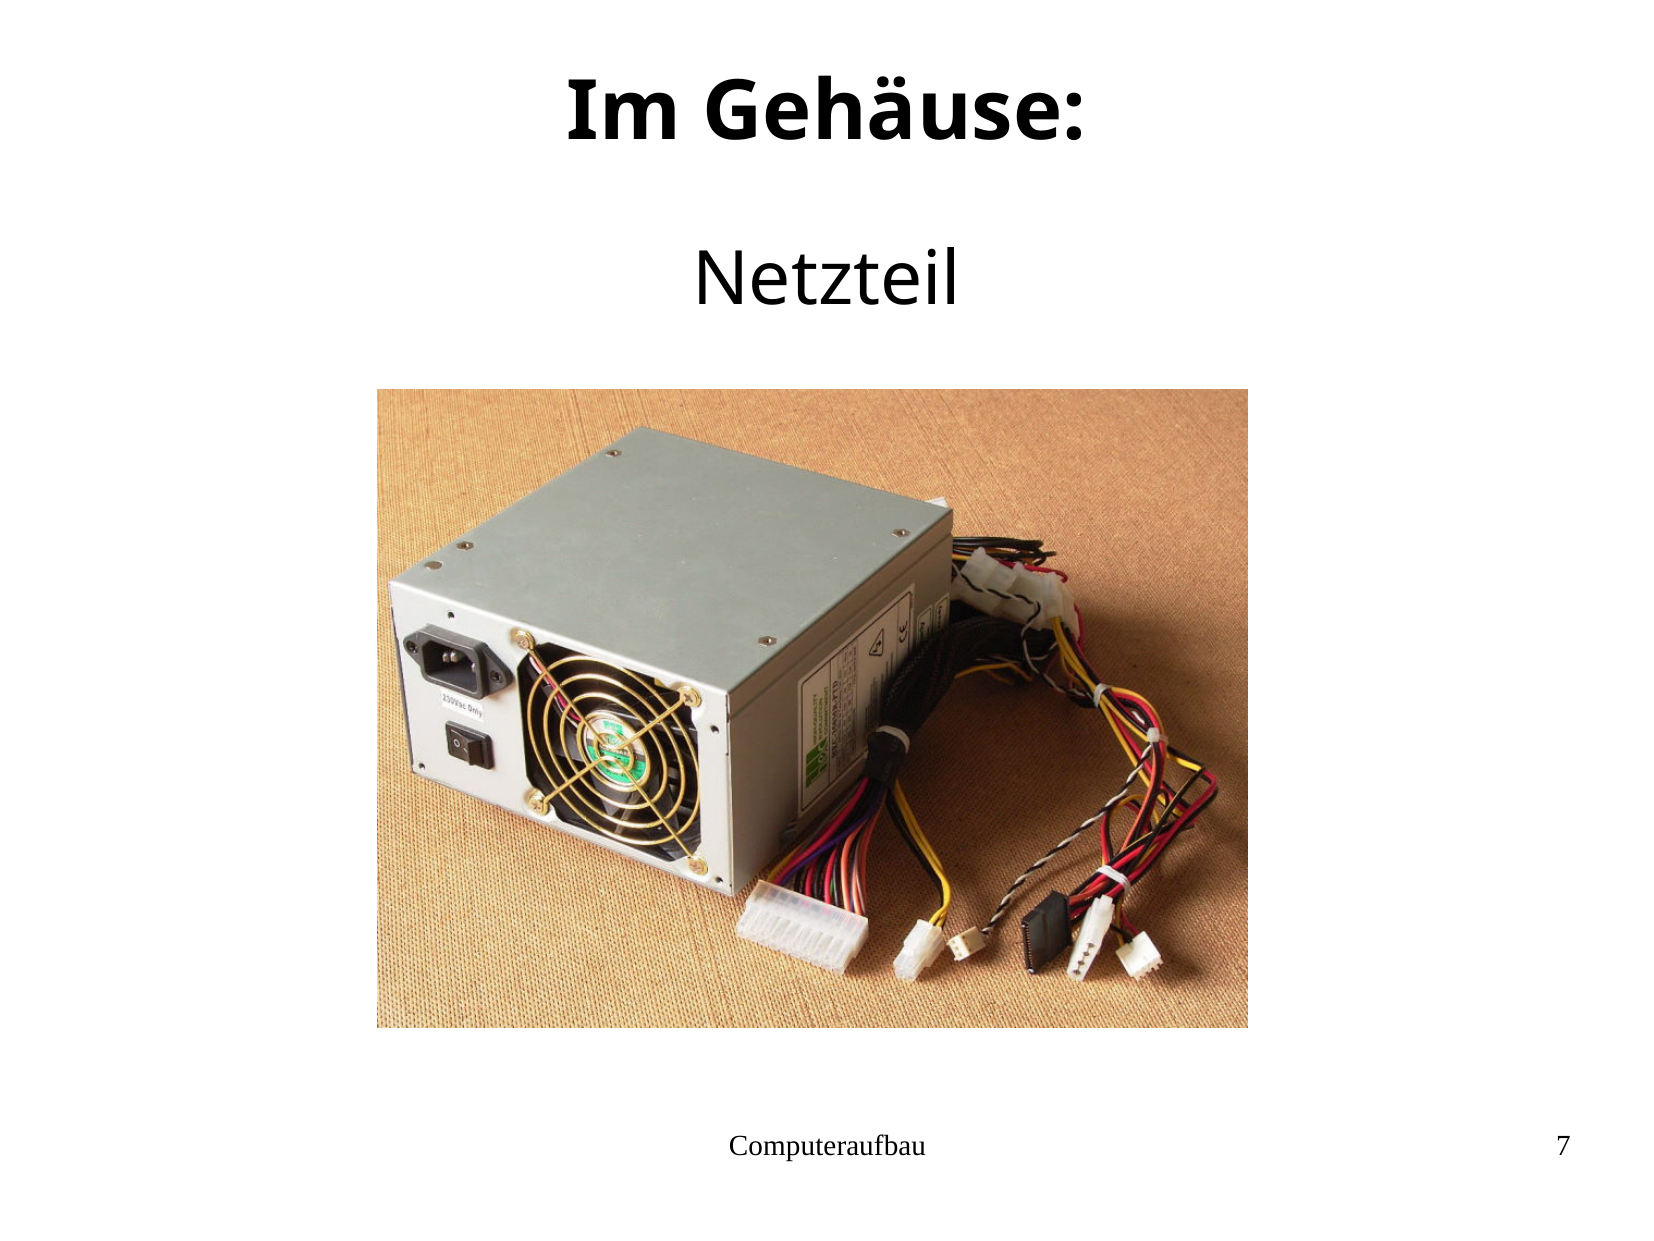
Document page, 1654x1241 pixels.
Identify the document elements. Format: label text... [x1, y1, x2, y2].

title Im Gehäuse: [82, 49, 1571, 166]
picture [377, 389, 1248, 1028]
list Netzteil [82, 224, 1571, 1111]
